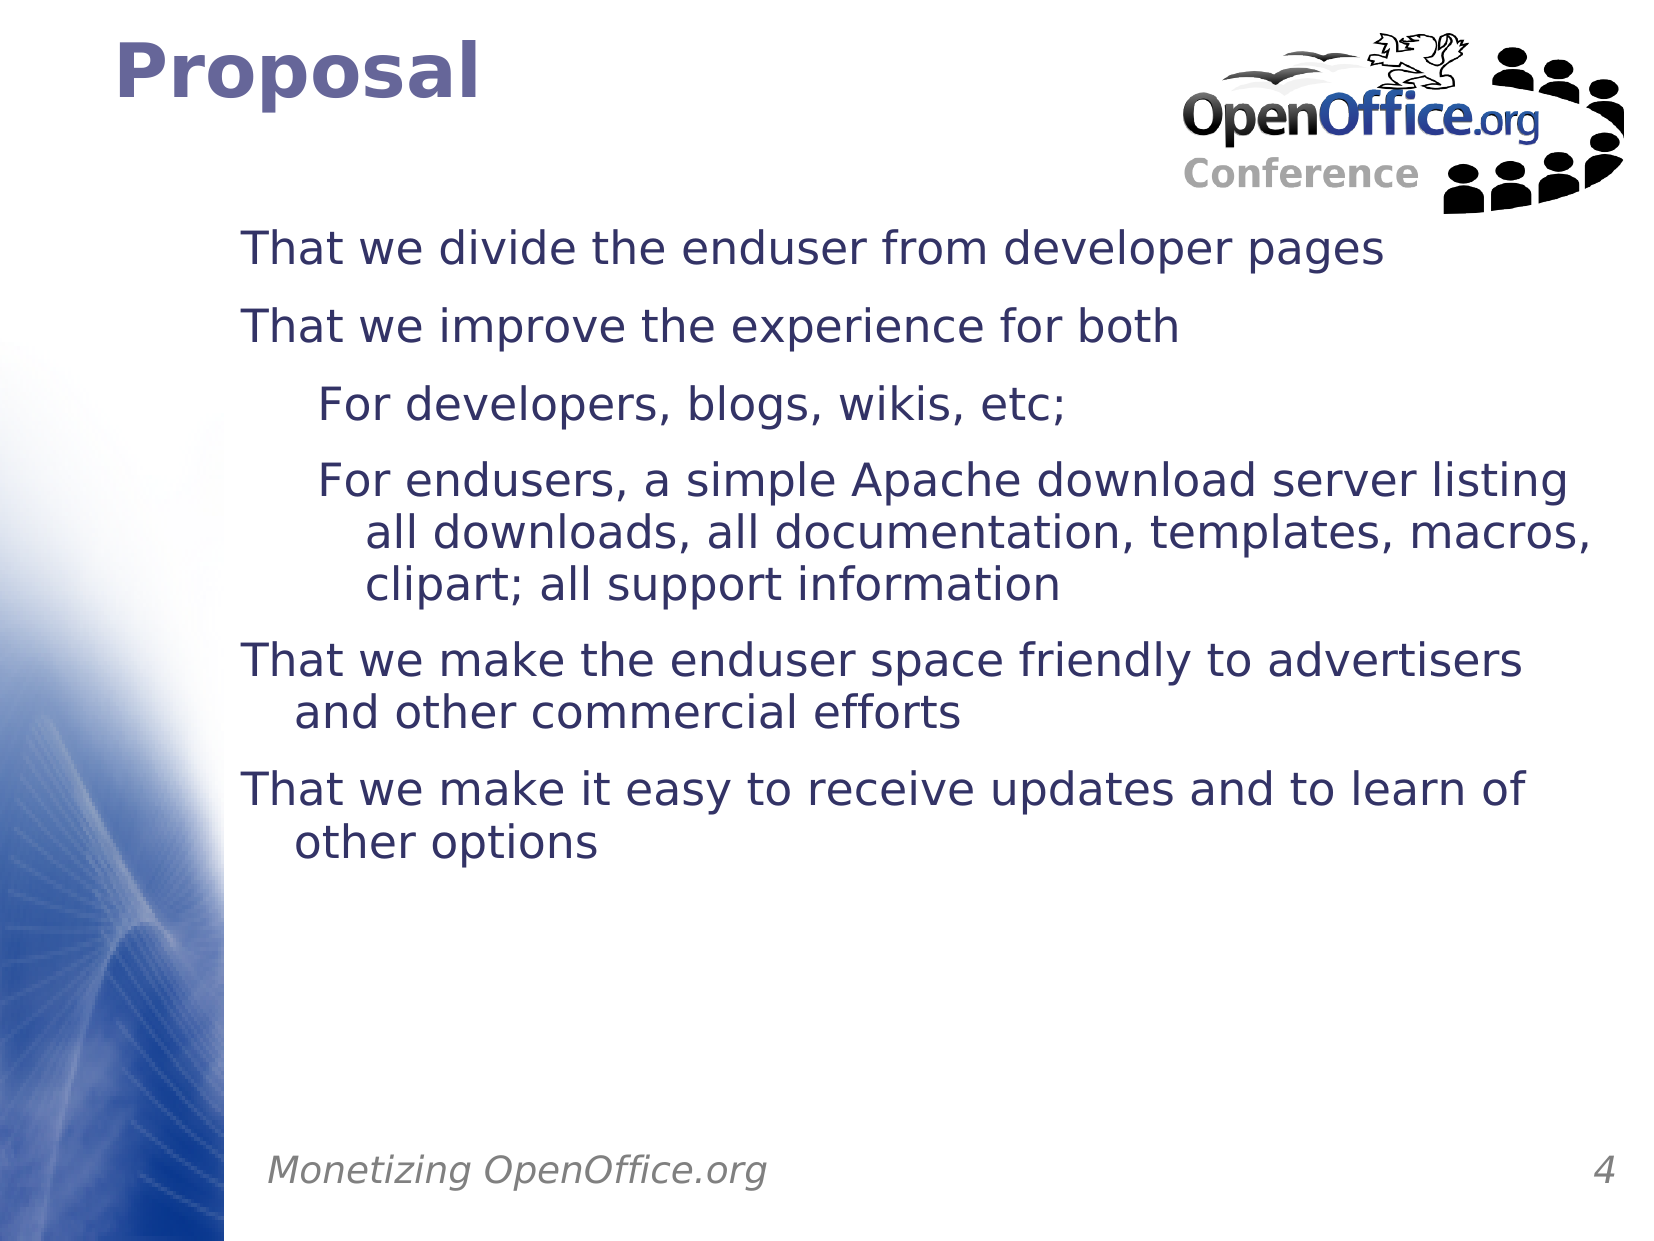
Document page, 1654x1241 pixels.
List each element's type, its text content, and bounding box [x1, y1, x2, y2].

picture [0, 0, 224, 1241]
list That we divide the enduser from developer pages That we improve the experience for both For developers, blogs, wikis, etc; For endusers, a simple Apache download server listing all downloads, all documentation, templates, macros, clipart; all support information That we make the enduser space friendly to advertisers and other commercial efforts That we make it easy to receive updates and to learn of other options [223, 223, 1618, 1133]
title Proposal [24, 0, 986, 160]
picture [1183, 33, 1624, 214]
